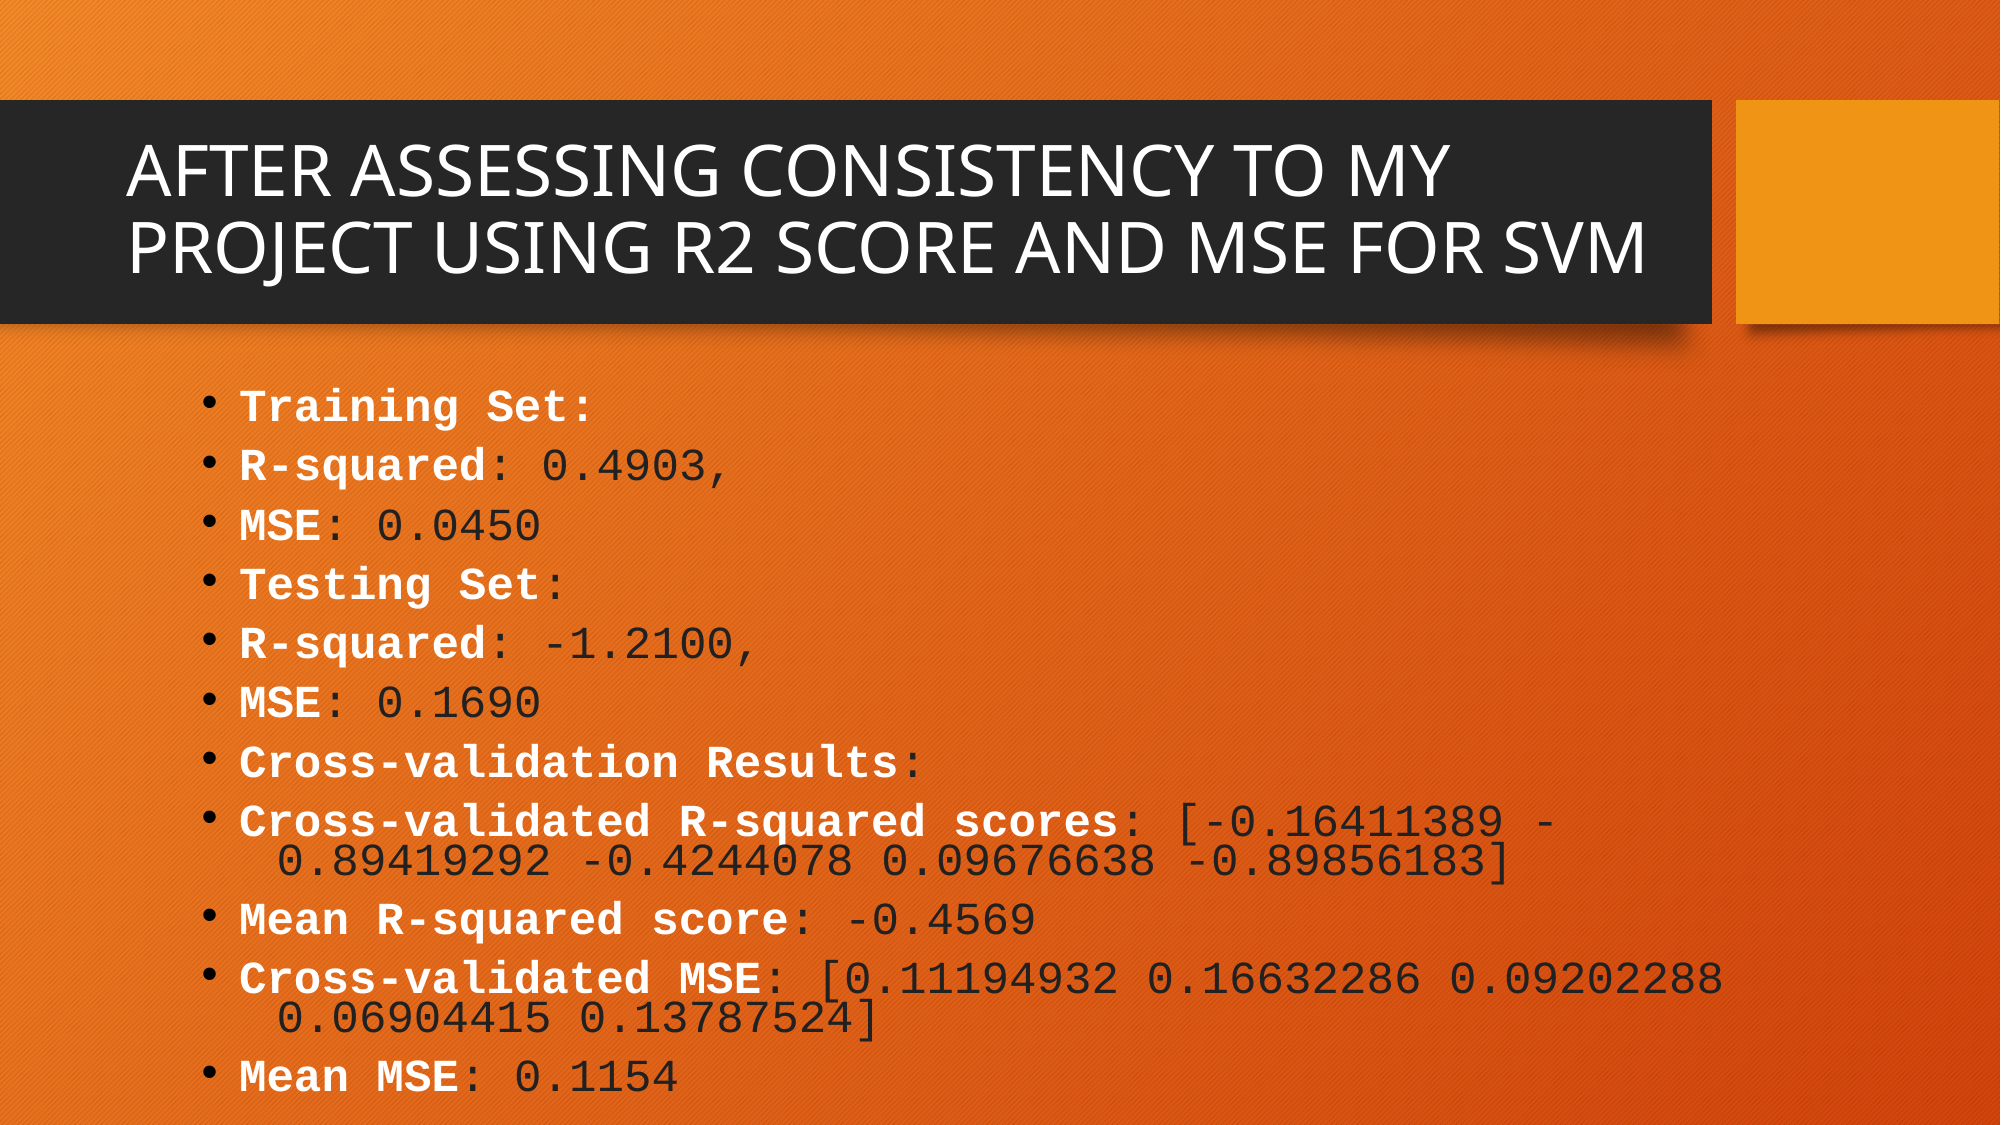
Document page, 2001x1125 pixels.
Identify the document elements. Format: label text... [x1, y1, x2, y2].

list Training Set: R-squared: 0.4903, MSE: 0.0450 Testing Set: R-squared: -1.2100, MSE: 0.1690 Cross-validation Results: Cross-validated R-squared scores: [-0.16411389 -0.89419292 -0.4244078 0.09676638 -0.89856183] Mean R-squared score: -0.4569 Cross-validated MSE: [0.11194932 0.16632286 0.09202288 0.06904415 0.13787524] Mean MSE: 0.1154 [186, 383, 1817, 1125]
title AFTER ASSESSING CONSISTENCY TO MY PROJECT USING R2 SCORE AND MSE FOR SVM [111, 123, 1689, 301]
